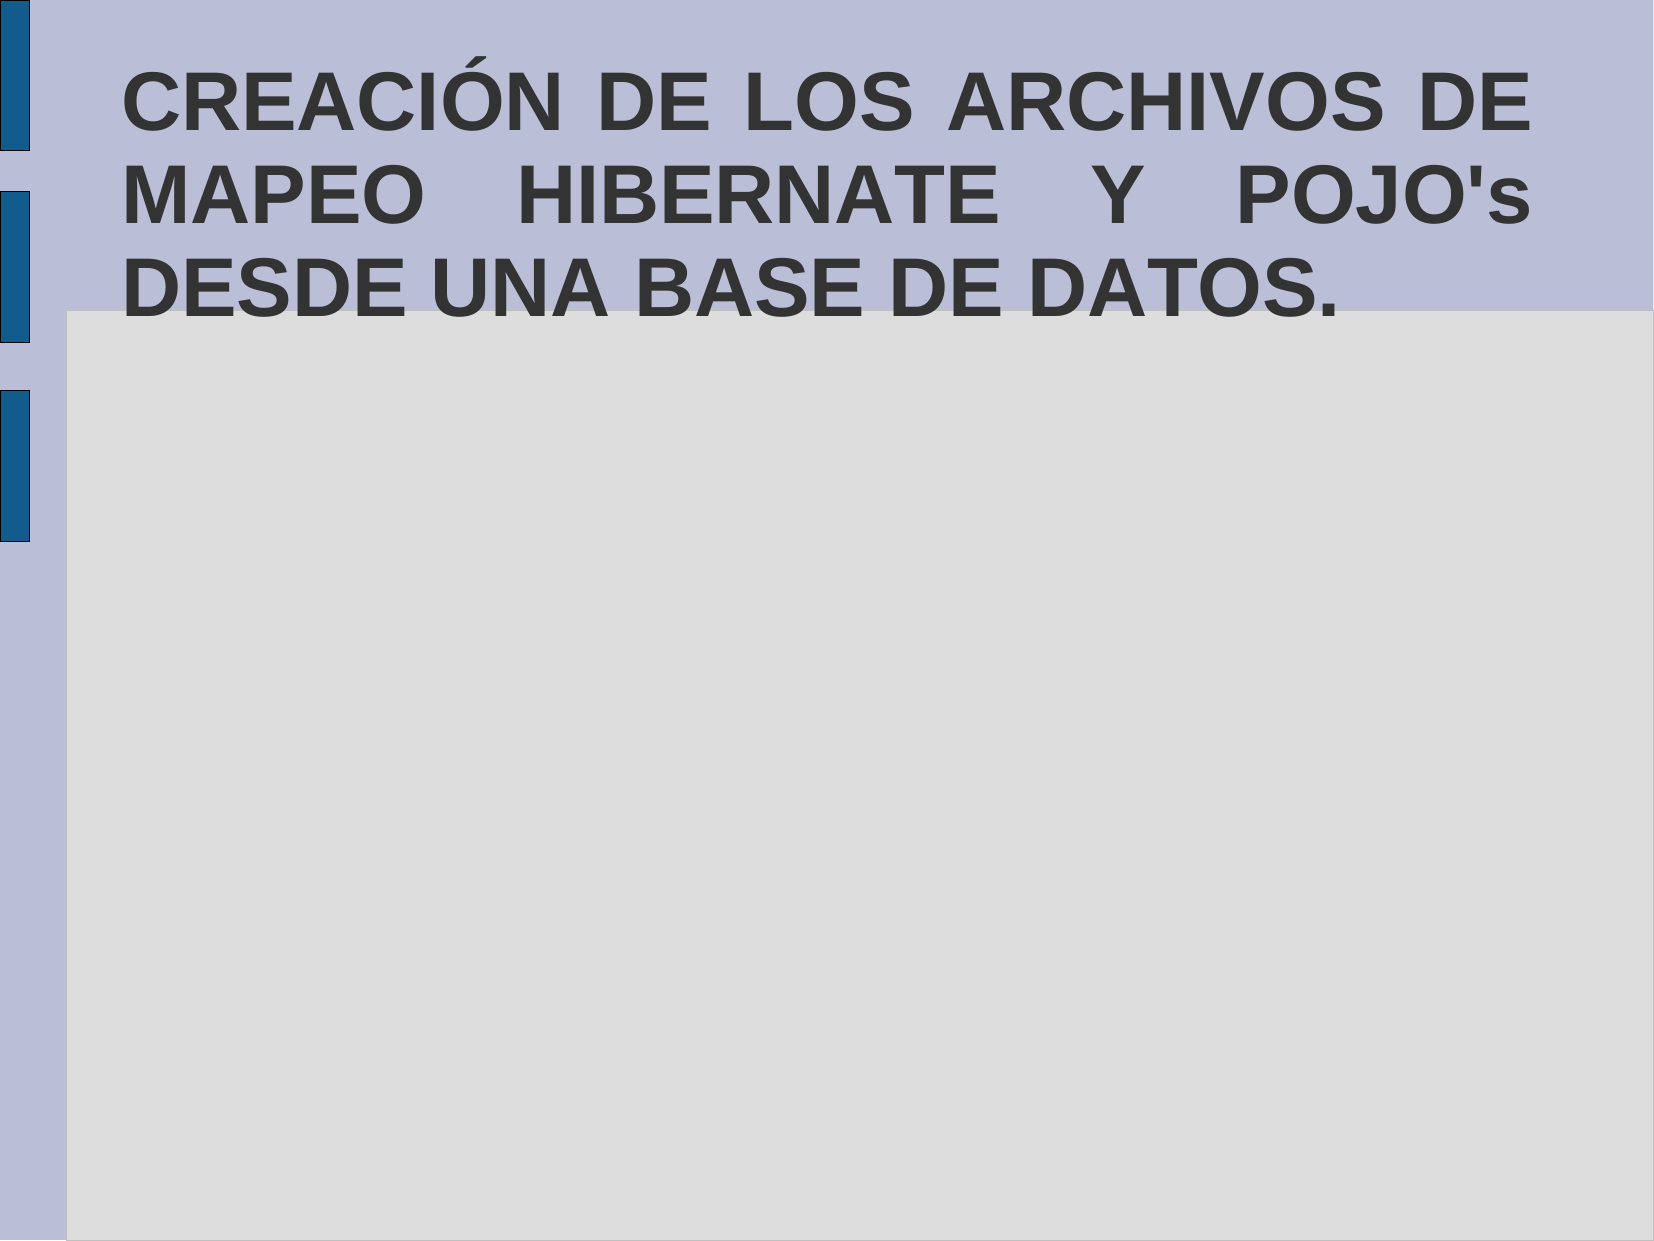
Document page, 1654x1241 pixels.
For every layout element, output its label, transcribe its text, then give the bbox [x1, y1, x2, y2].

title CREACIÓN DE LOS ARCHIVOS DE MAPEO HIBERNATE Y POJO's DESDE UNA BASE DE DATOS. [121, 55, 1534, 335]
